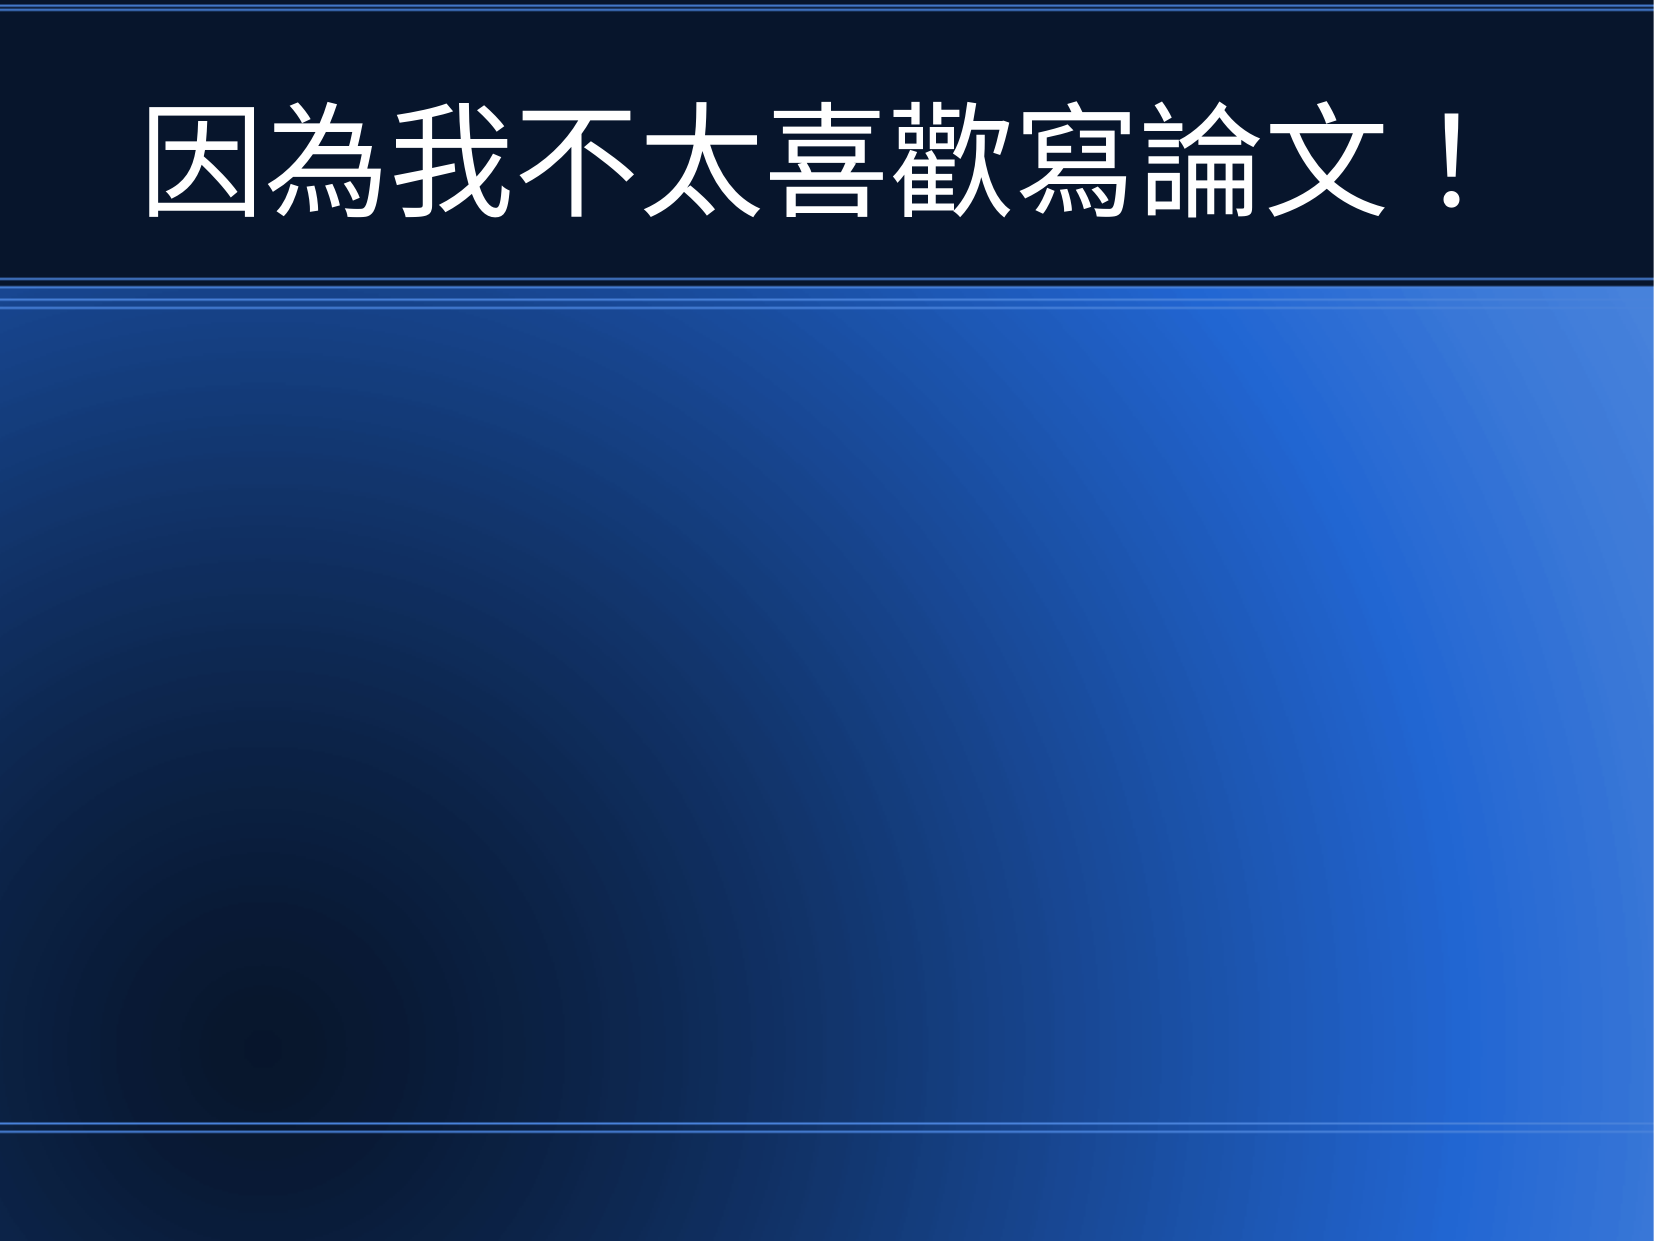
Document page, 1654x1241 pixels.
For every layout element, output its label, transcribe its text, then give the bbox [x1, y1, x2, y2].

picture [0, 0, 1654, 1241]
title 因為我不太喜歡寫論文！ [82, 49, 1571, 257]
